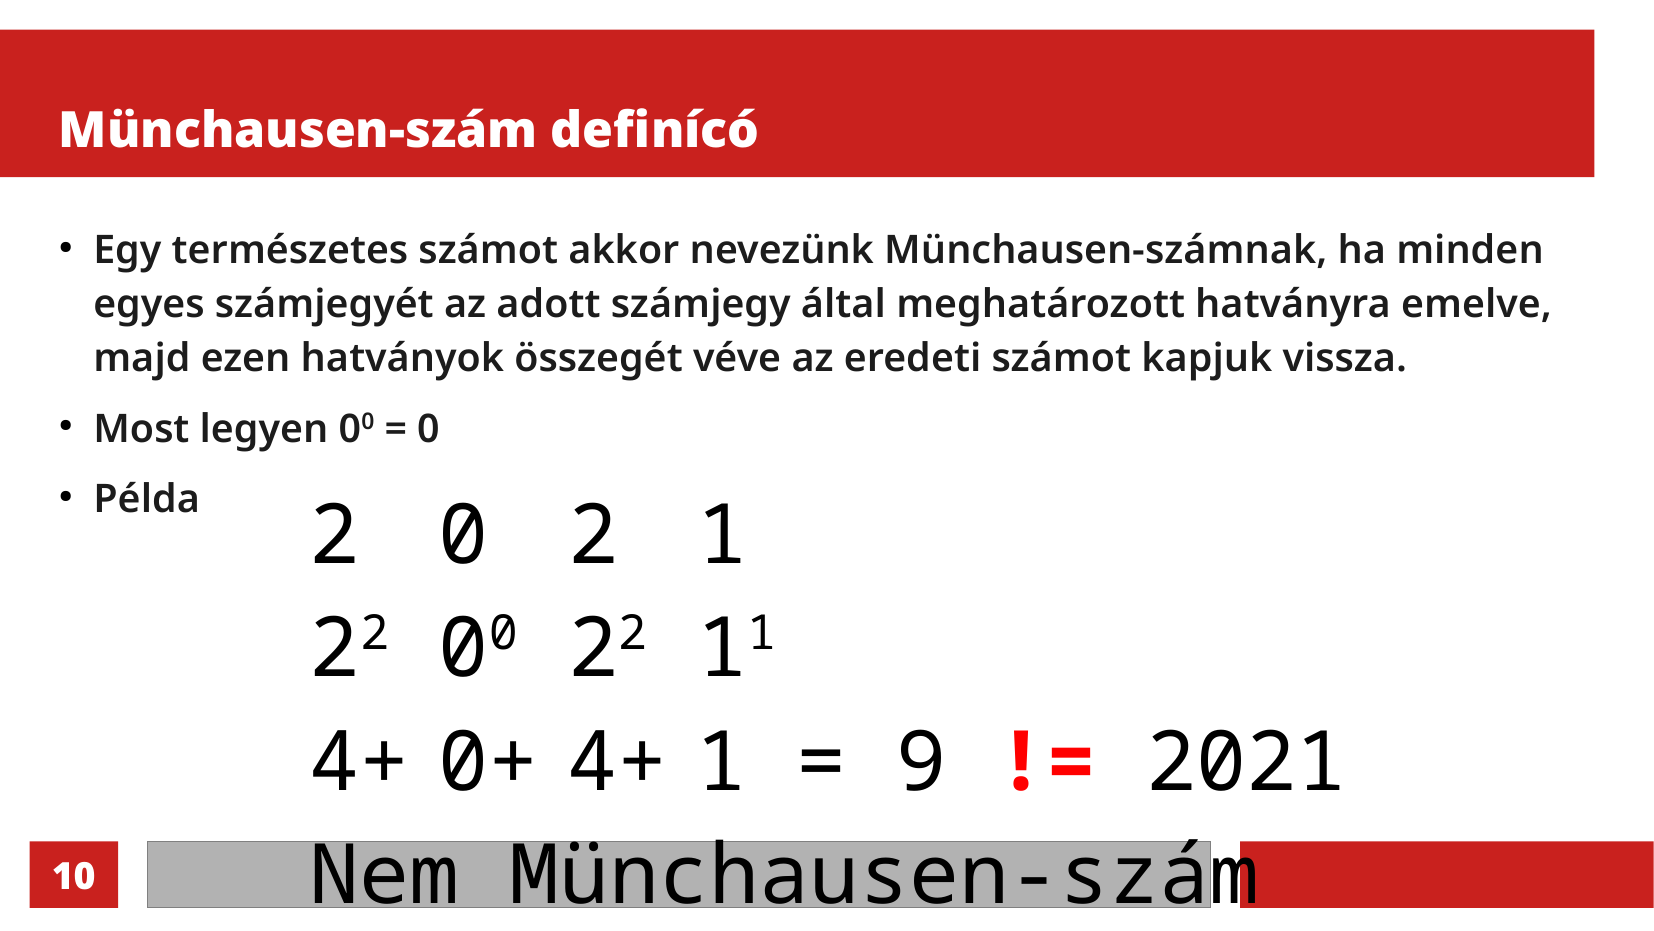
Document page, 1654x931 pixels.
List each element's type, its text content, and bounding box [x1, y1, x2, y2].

title Münchausen-szám definícó [59, 44, 1595, 163]
text_box 2 0 2 1 22 00 22 11 4+ 0+ 4+ 1 = 9 != 2021 Nem Münchausen-szám mert != [295, 466, 1625, 820]
list Egy természetes számot akkor nevezünk Münchausen-számnak, ha minden egyes számjegyét az adott számjegy által meghatározott hatványra emelve, majd ezen hatványok összegét véve az eredeti számot kapjuk vissza. Most legyen 00 = 0 Példa [59, 221, 1565, 532]
